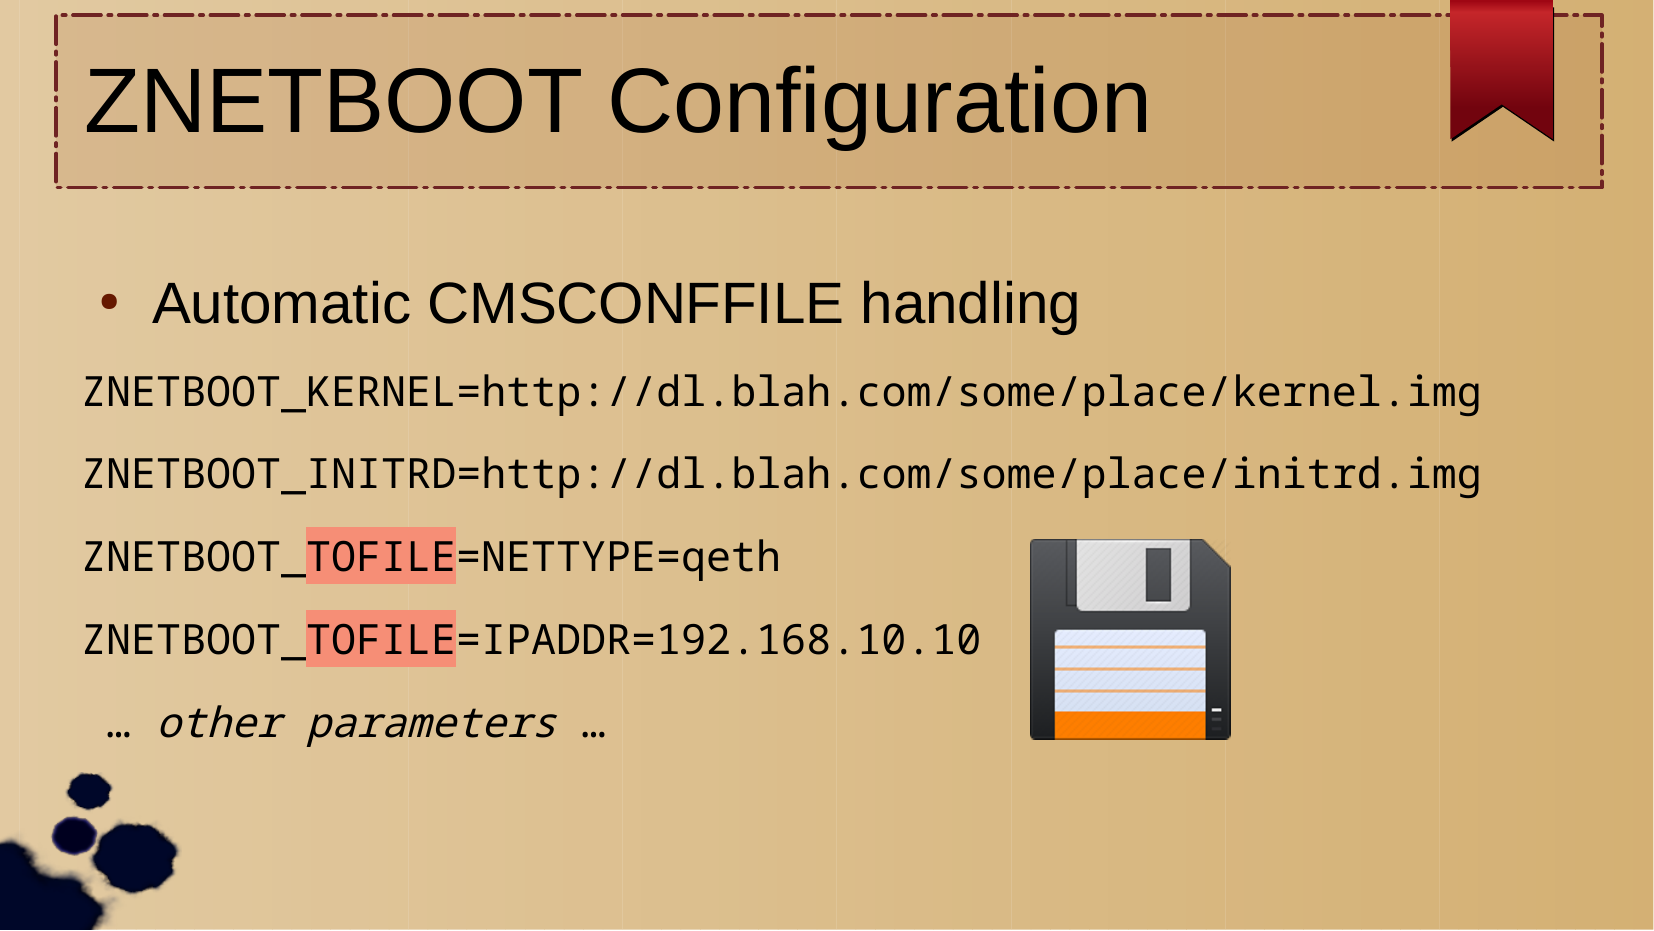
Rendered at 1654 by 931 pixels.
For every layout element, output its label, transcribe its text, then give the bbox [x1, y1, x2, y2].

picture [1030, 539, 1231, 740]
title ZNETBOOT Configuration [59, 11, 1441, 189]
list Automatic CMSCONFFILE handling ZNETBOOT_KERNEL=http://dl.blah.com/some/place/kernel.img ZNETBOOT_INITRD=http://dl.blah.com/some/place/initrd.img ZNETBOOT_TOFILE=NETTYPE=qeth ZNETBOOT_TOFILE=IPADDR=192.168.10.10 … other parameters … [81, 270, 1570, 811]
